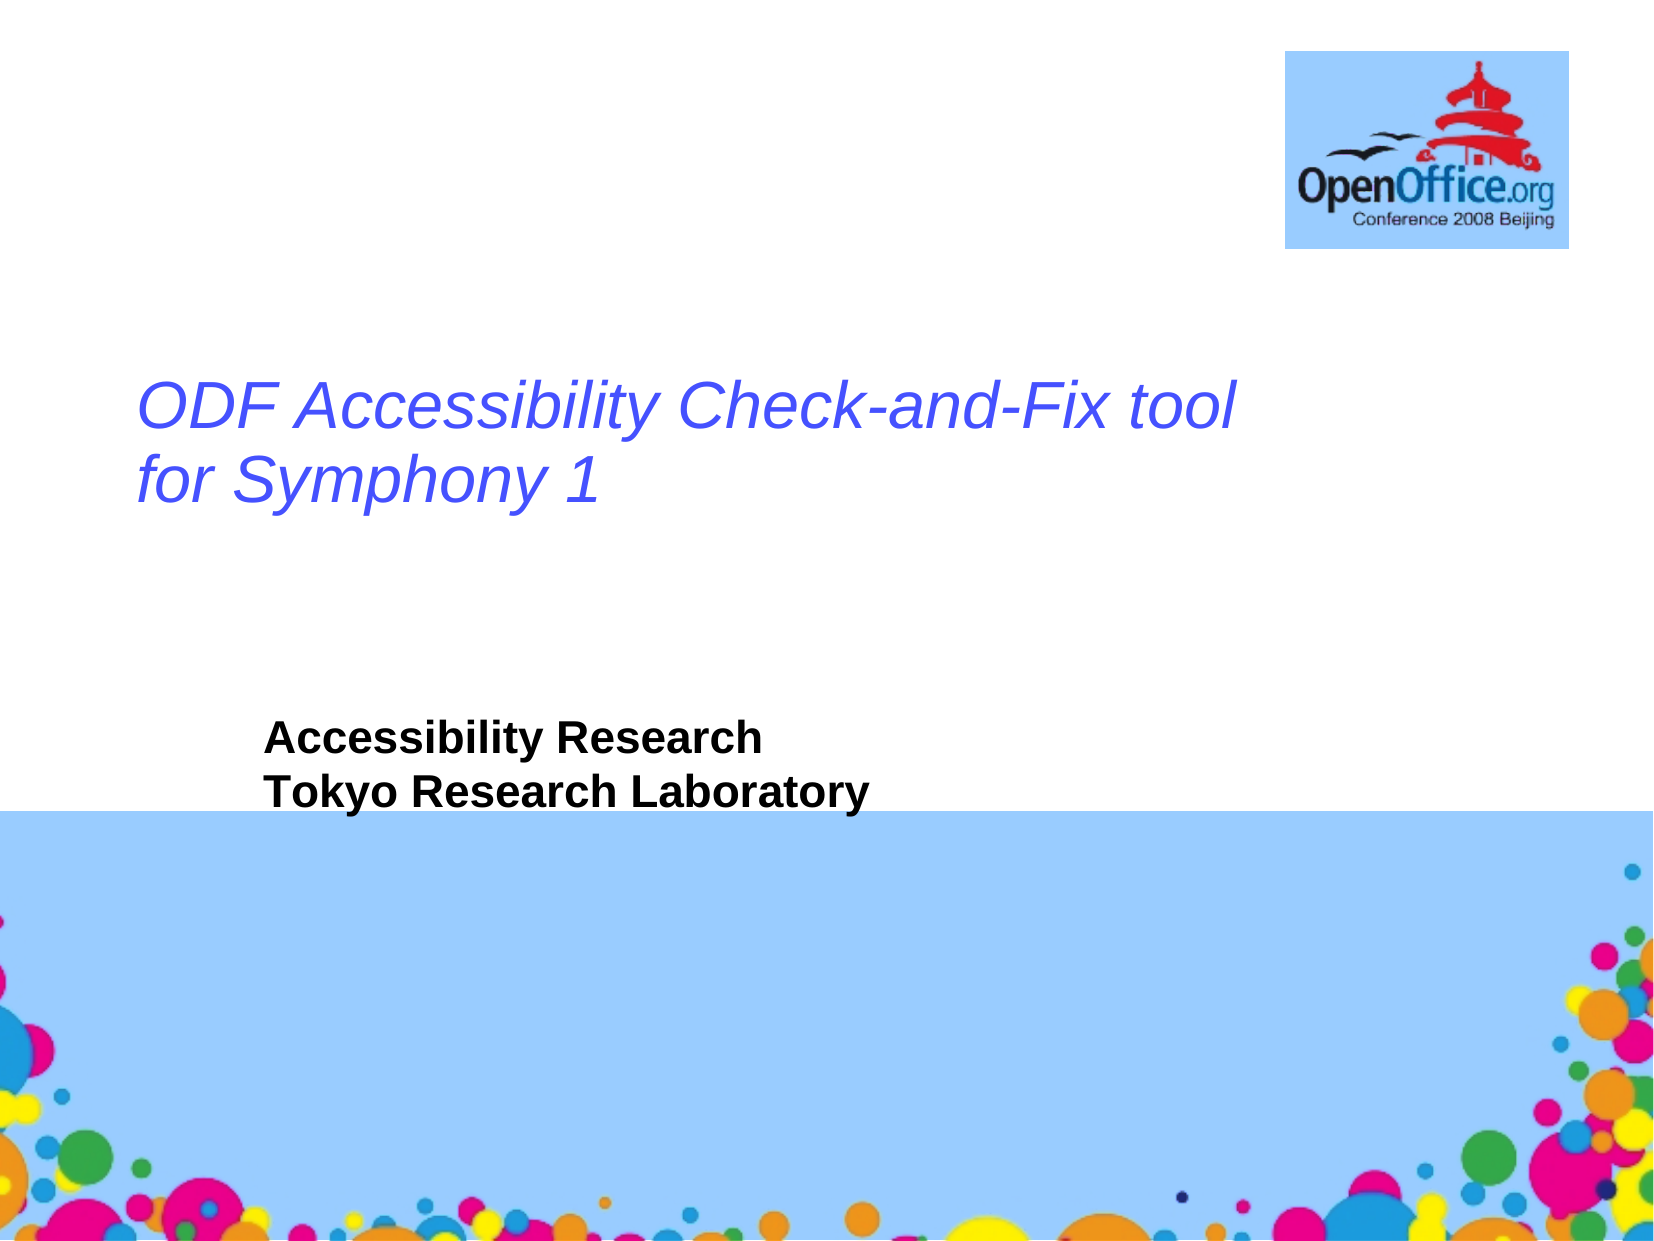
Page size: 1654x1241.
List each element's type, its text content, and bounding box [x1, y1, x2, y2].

picture [0, 810, 1654, 1241]
title ODF Accessibility Check-and-Fix tool for Symphony 1 [121, 360, 1527, 532]
subtitle Accessibility Research Tokyo Research Laboratory [248, 702, 1406, 912]
picture [1285, 51, 1569, 250]
